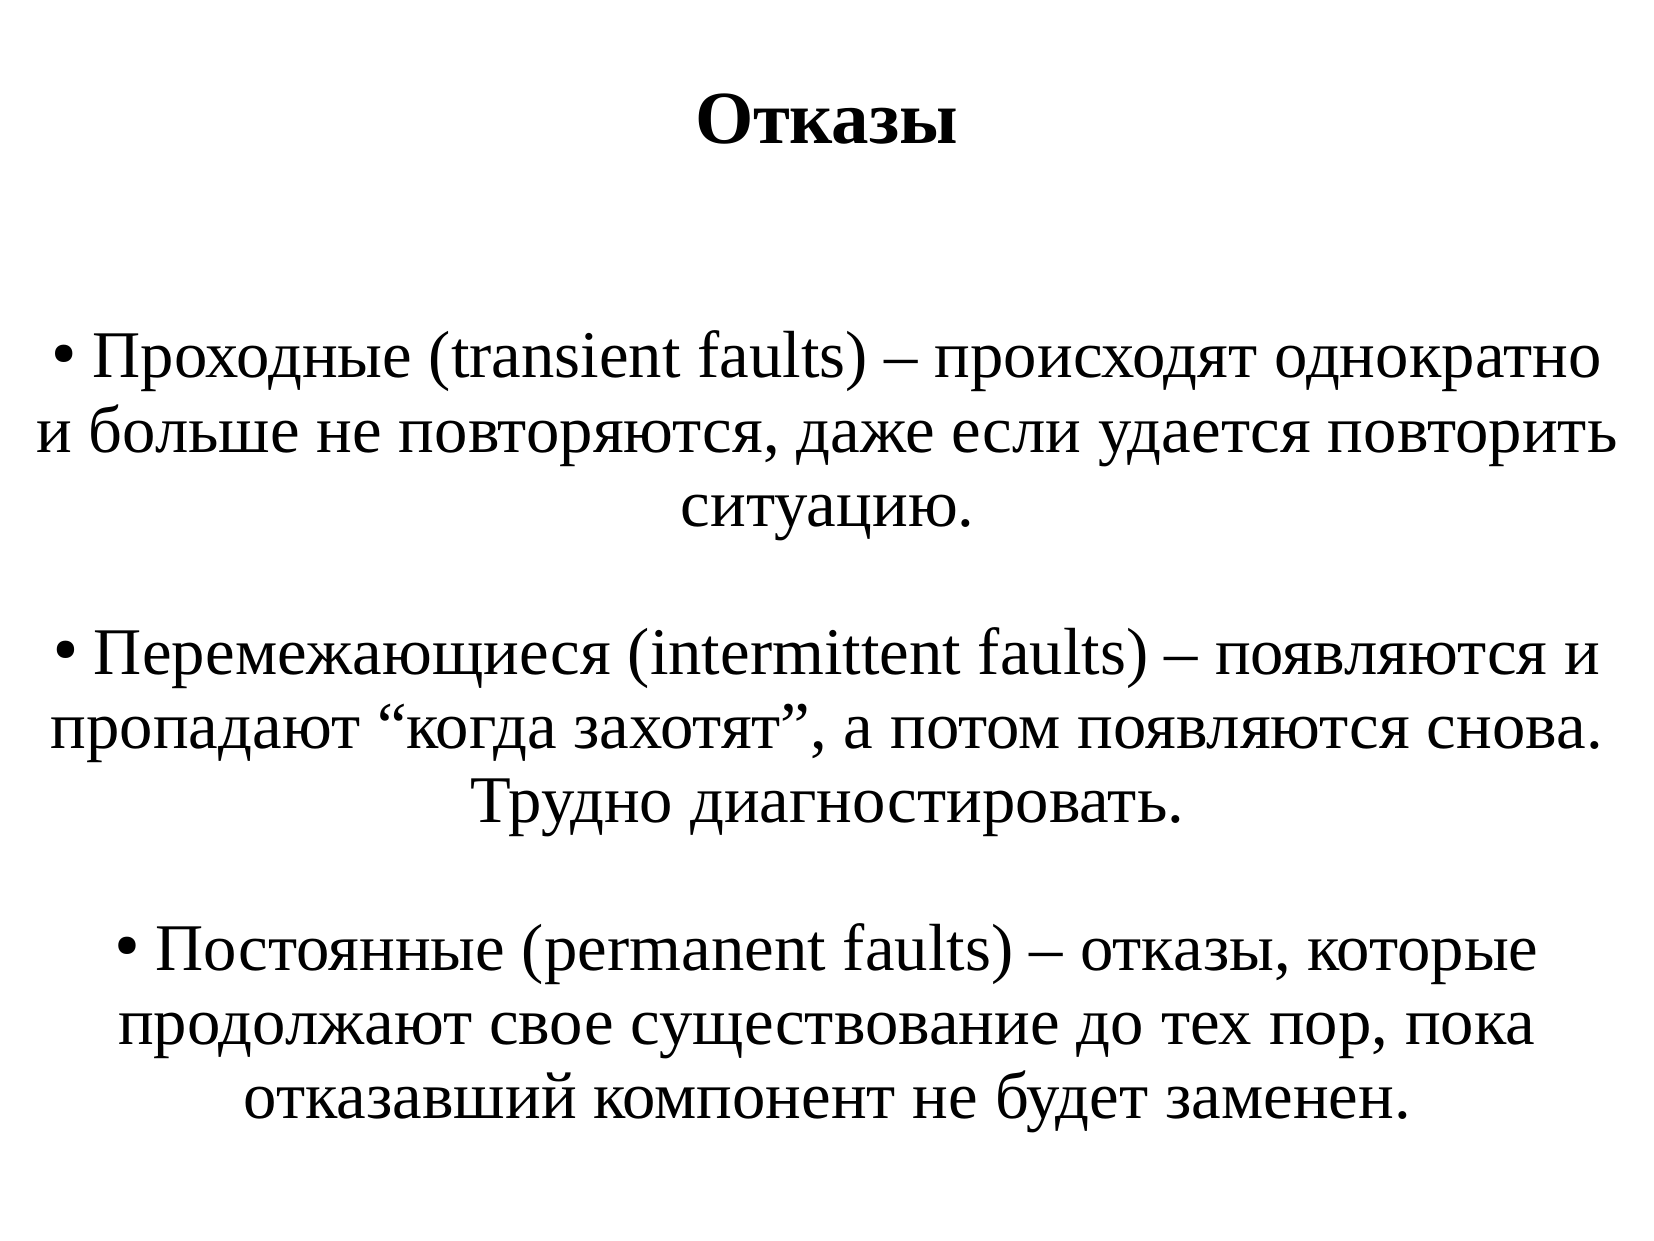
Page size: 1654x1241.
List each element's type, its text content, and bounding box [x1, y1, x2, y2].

title Отказы [30, 27, 1624, 210]
subtitle Проходные (transient faults) – происходят однократно и больше не повторяются, даже если удается повторить ситуацию. Перемежающиеся (intermittent faults) – появляются и пропадают “когда захотят”, а потом появляются снова. Трудно диагностировать. Постоянные (permanent faults) – отказы, которые продолжают свое существование до тех пор, пока отказавший компонент не будет заменен. [30, 236, 1626, 1215]
